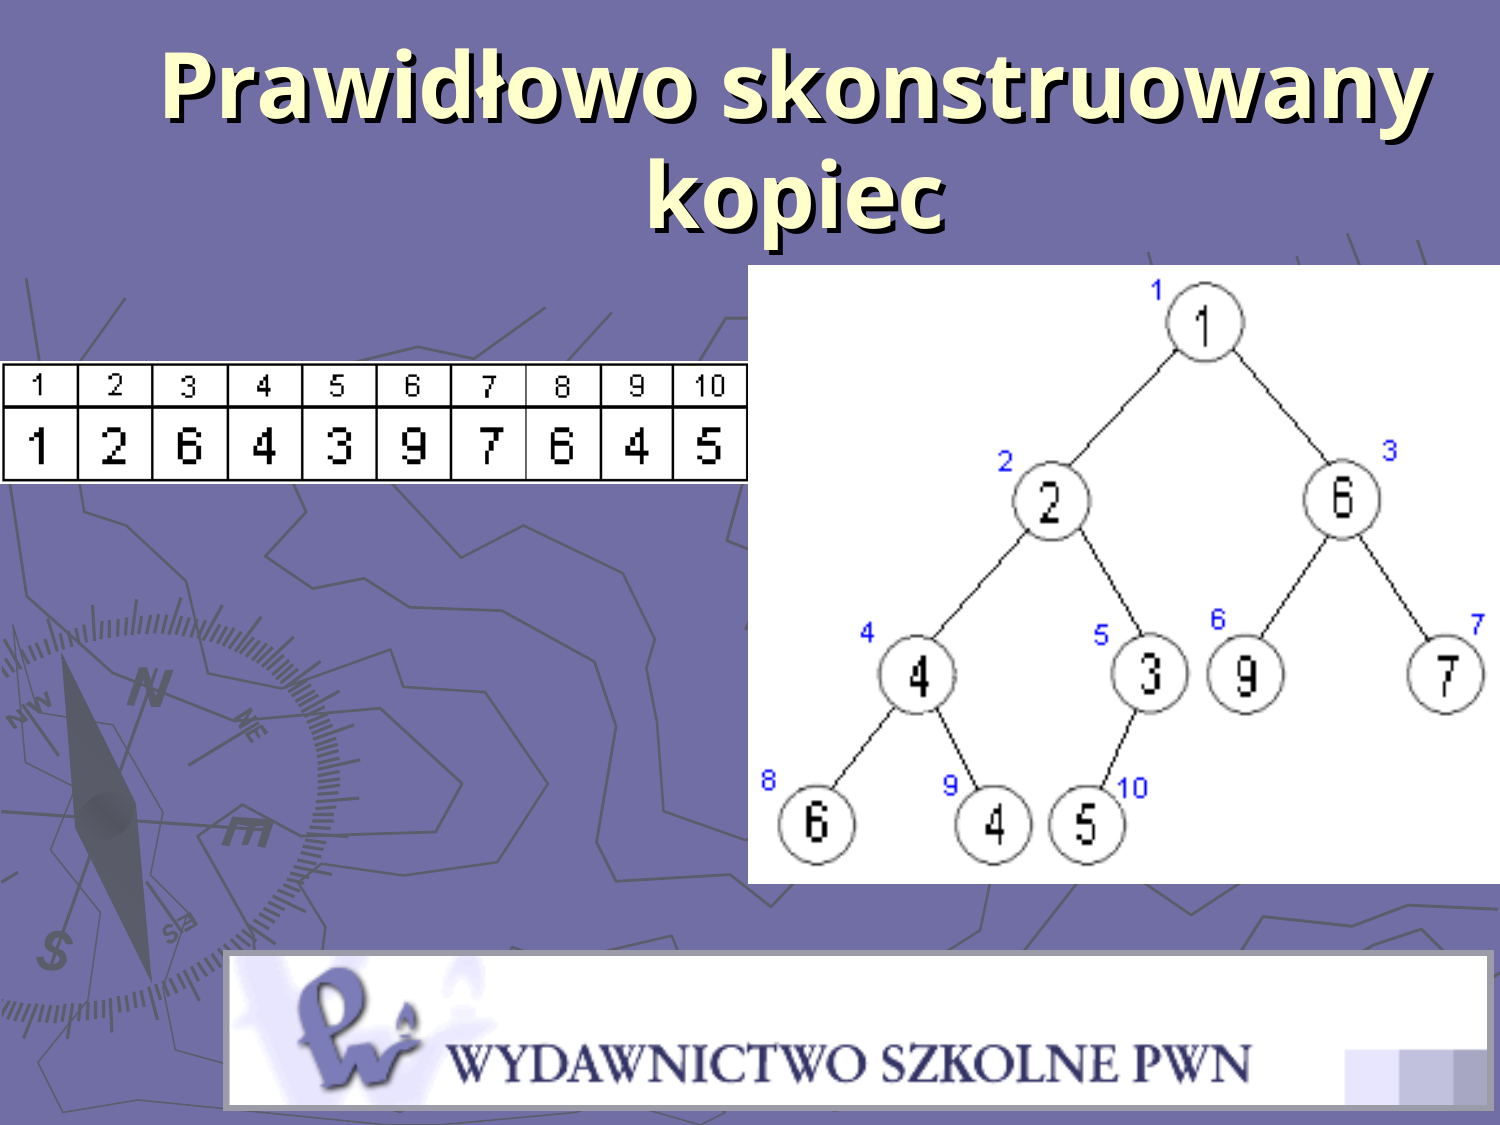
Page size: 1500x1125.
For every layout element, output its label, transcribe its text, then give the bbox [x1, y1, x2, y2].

picture [229, 956, 1487, 1105]
title Prawidłowo skonstruowany kopiec [88, 18, 1500, 255]
chart [0, 361, 748, 484]
chart [750, 267, 1500, 883]
